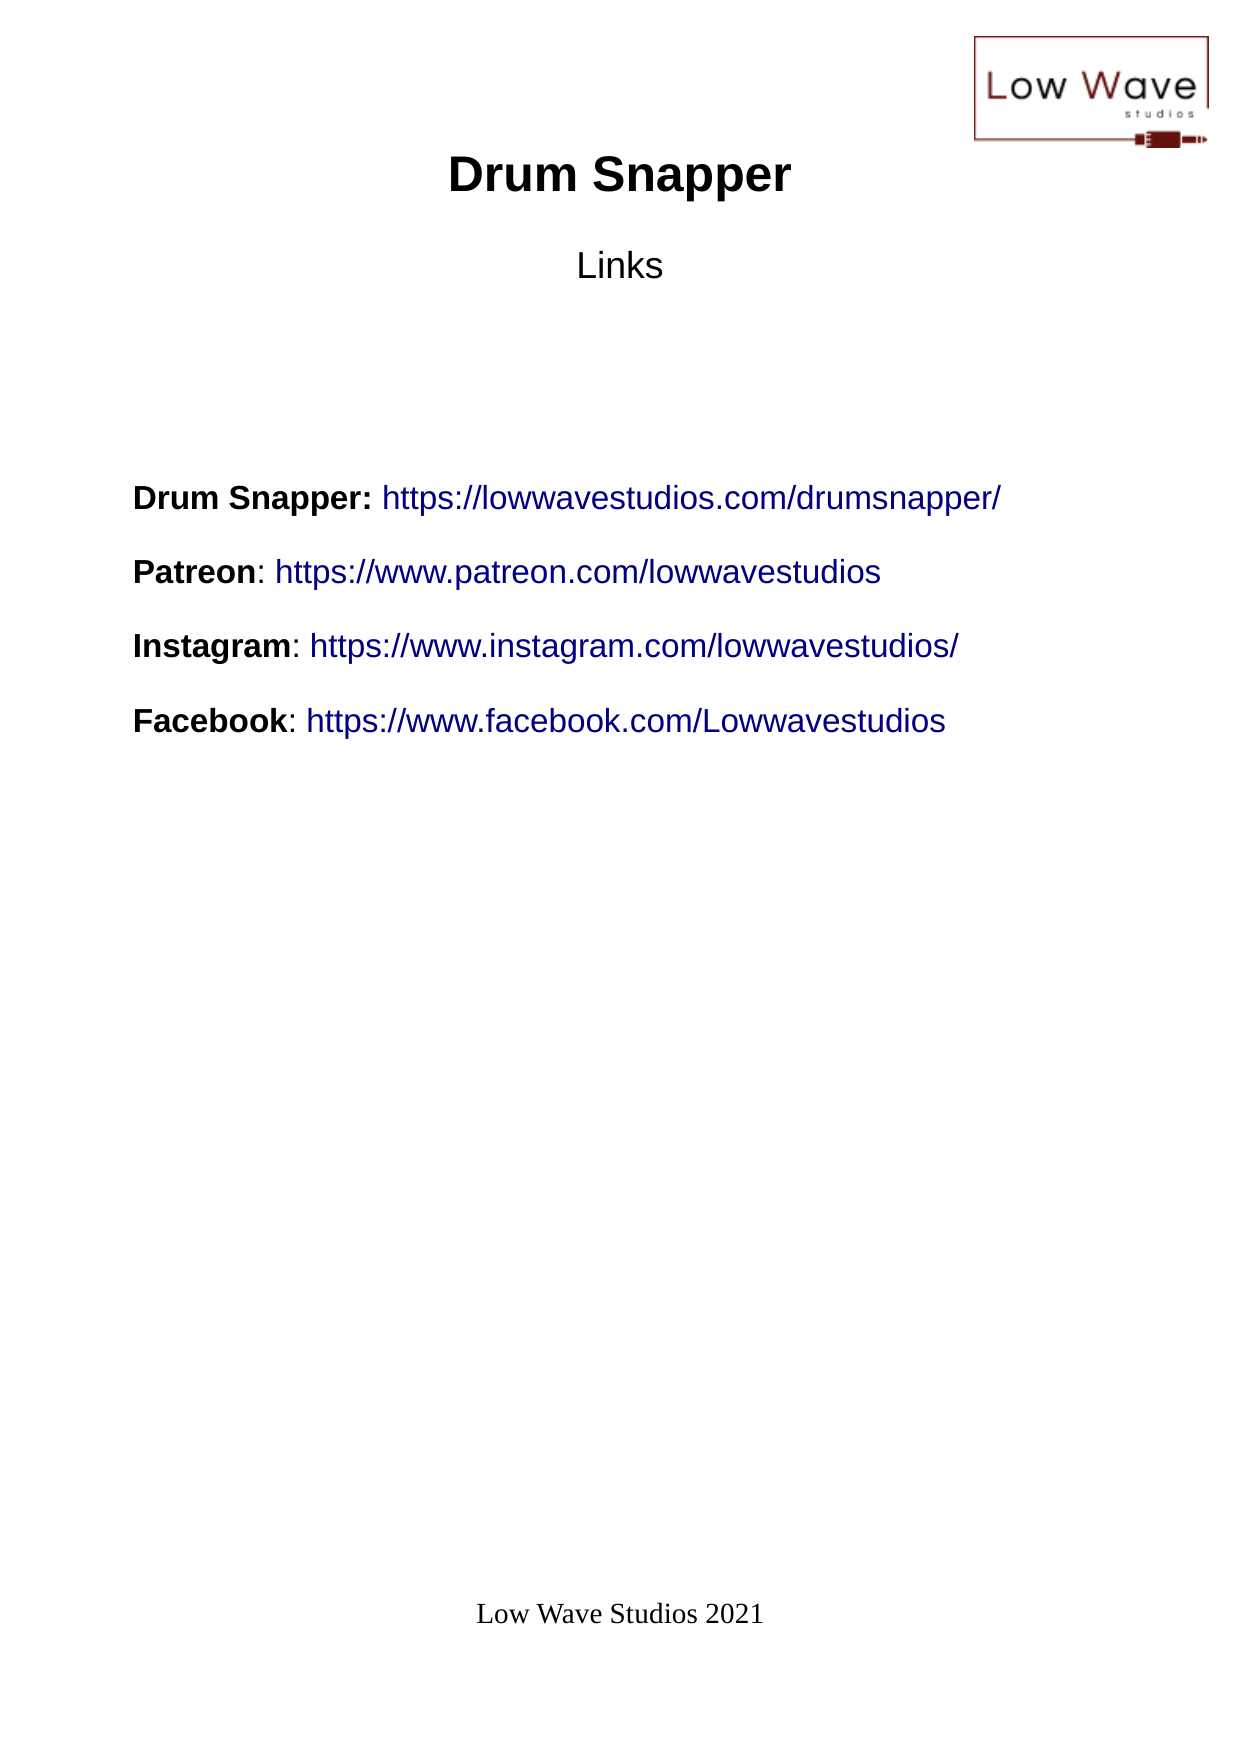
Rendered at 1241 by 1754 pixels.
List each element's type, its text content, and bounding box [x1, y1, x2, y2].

title Drum Snapper Links [61, 69, 1179, 363]
picture [974, 36, 1209, 148]
text_box Drum Snapper: https://lowwavestudios.com/drumsnapper/ Patreon: https://www.patreon.com/lowwavestudios Instagram: https://www.instagram.com/lowwavestudios/ Facebook: https://www.facebook.com/Lowwavestudios [118, 472, 1123, 1625]
